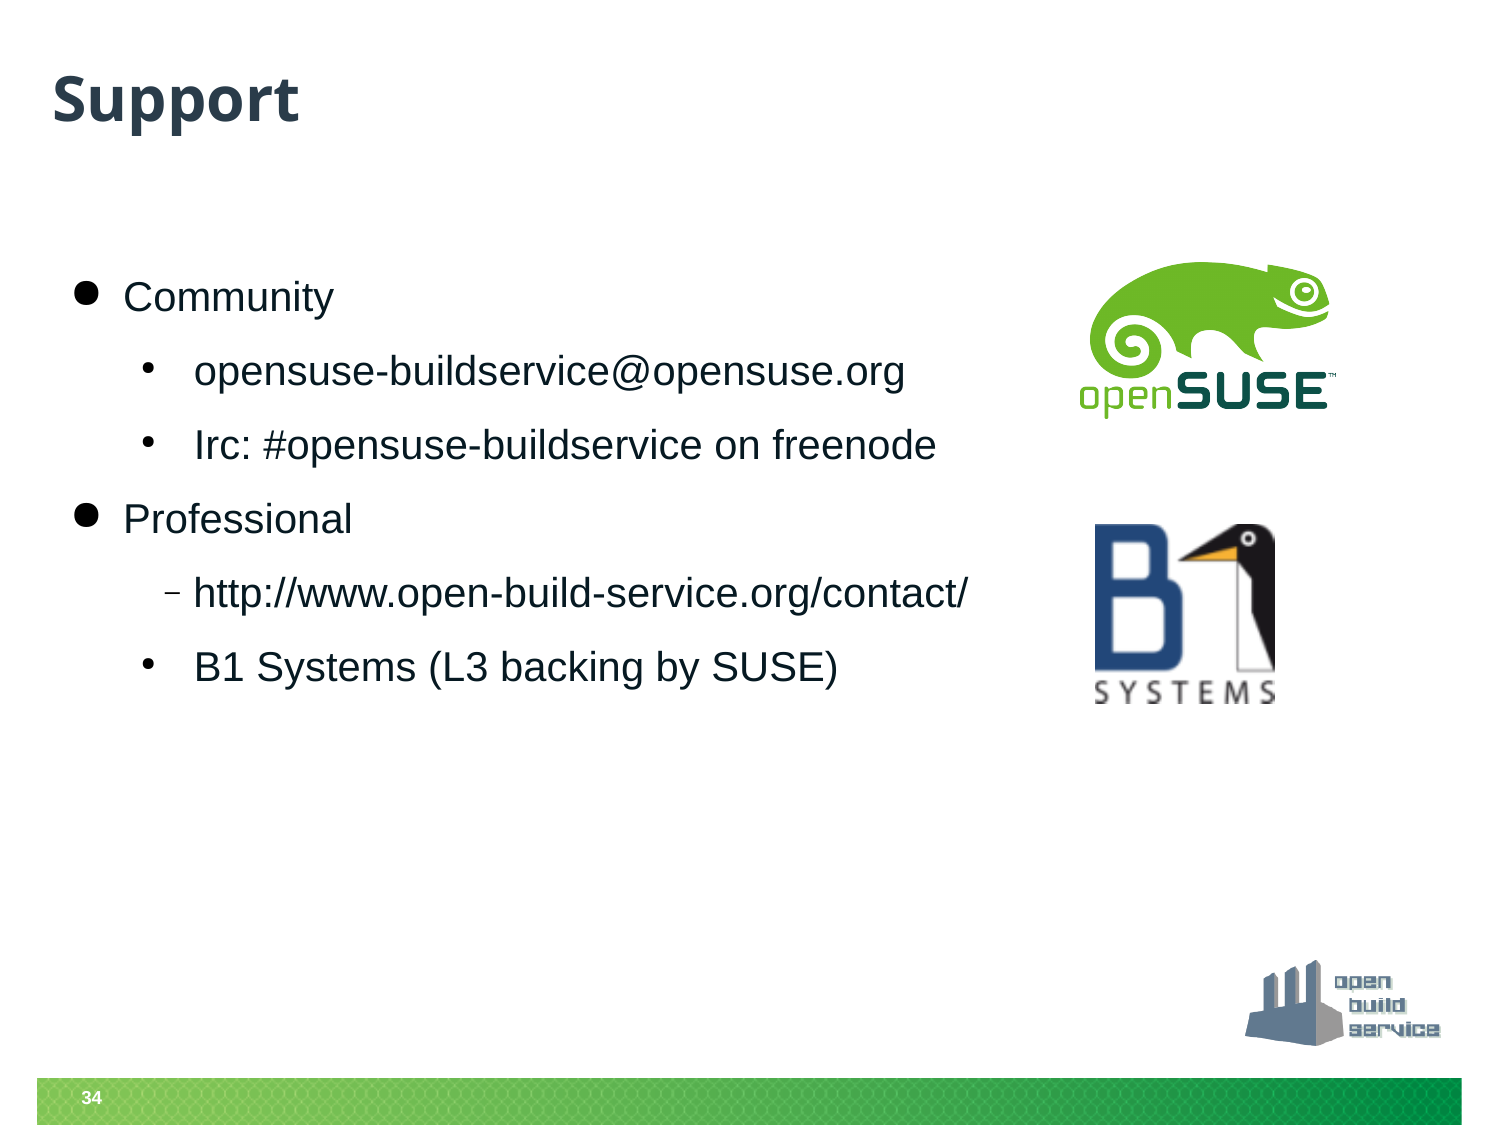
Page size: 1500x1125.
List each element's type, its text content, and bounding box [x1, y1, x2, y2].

picture [1245, 960, 1441, 1046]
picture [1080, 262, 1336, 419]
title Support [37, 51, 1388, 209]
picture [37, 1078, 1462, 1125]
picture [1095, 524, 1275, 705]
list Community opensuse-buildservice@opensuse.org Irc: #opensuse-buildservice on freenode Professional http://www.open-build-service.org/contact/ B1 Systems (L3 backing by SUSE) [37, 262, 1388, 1005]
